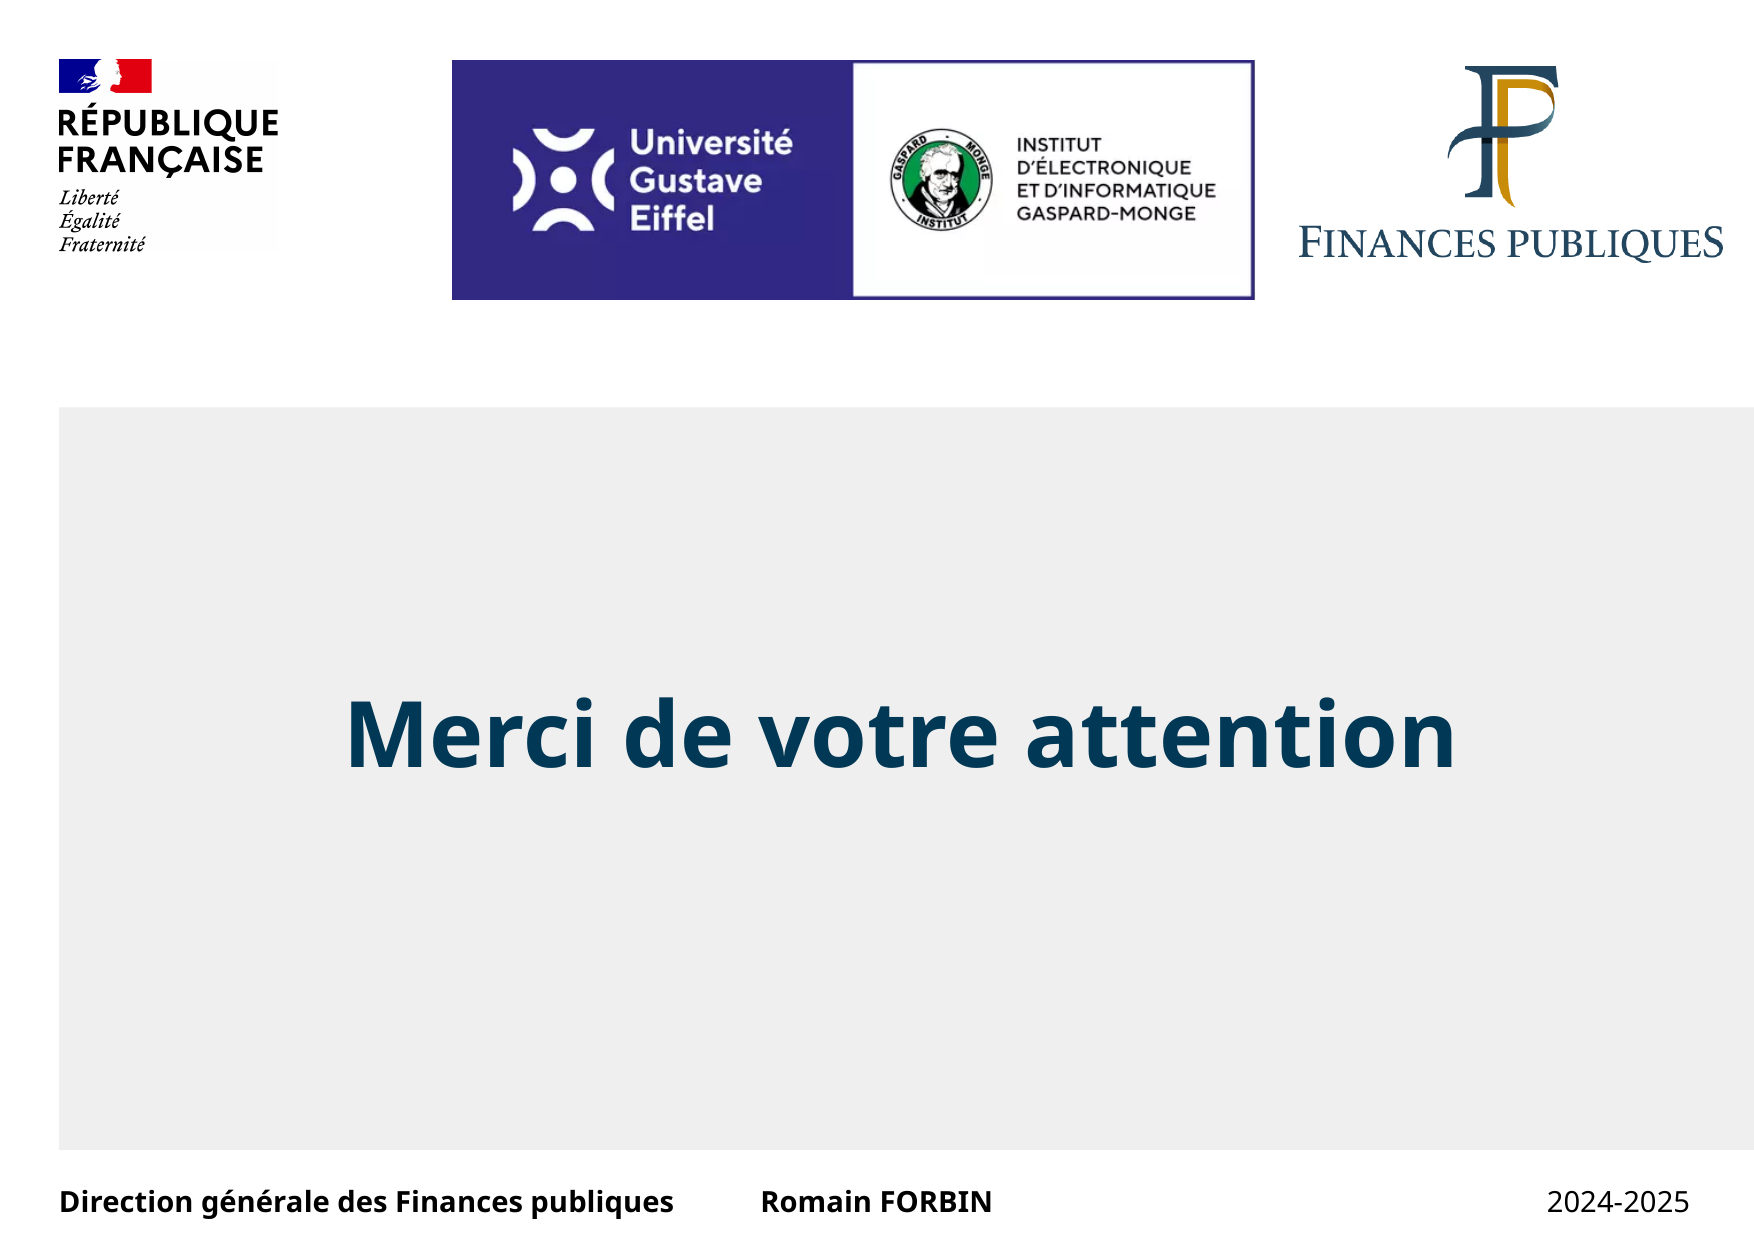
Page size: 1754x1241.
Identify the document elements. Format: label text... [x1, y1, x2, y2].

picture [59, 59, 278, 253]
picture [452, 60, 1256, 300]
text_box Merci de votre attention [115, 670, 1687, 849]
picture [1299, 64, 1724, 263]
